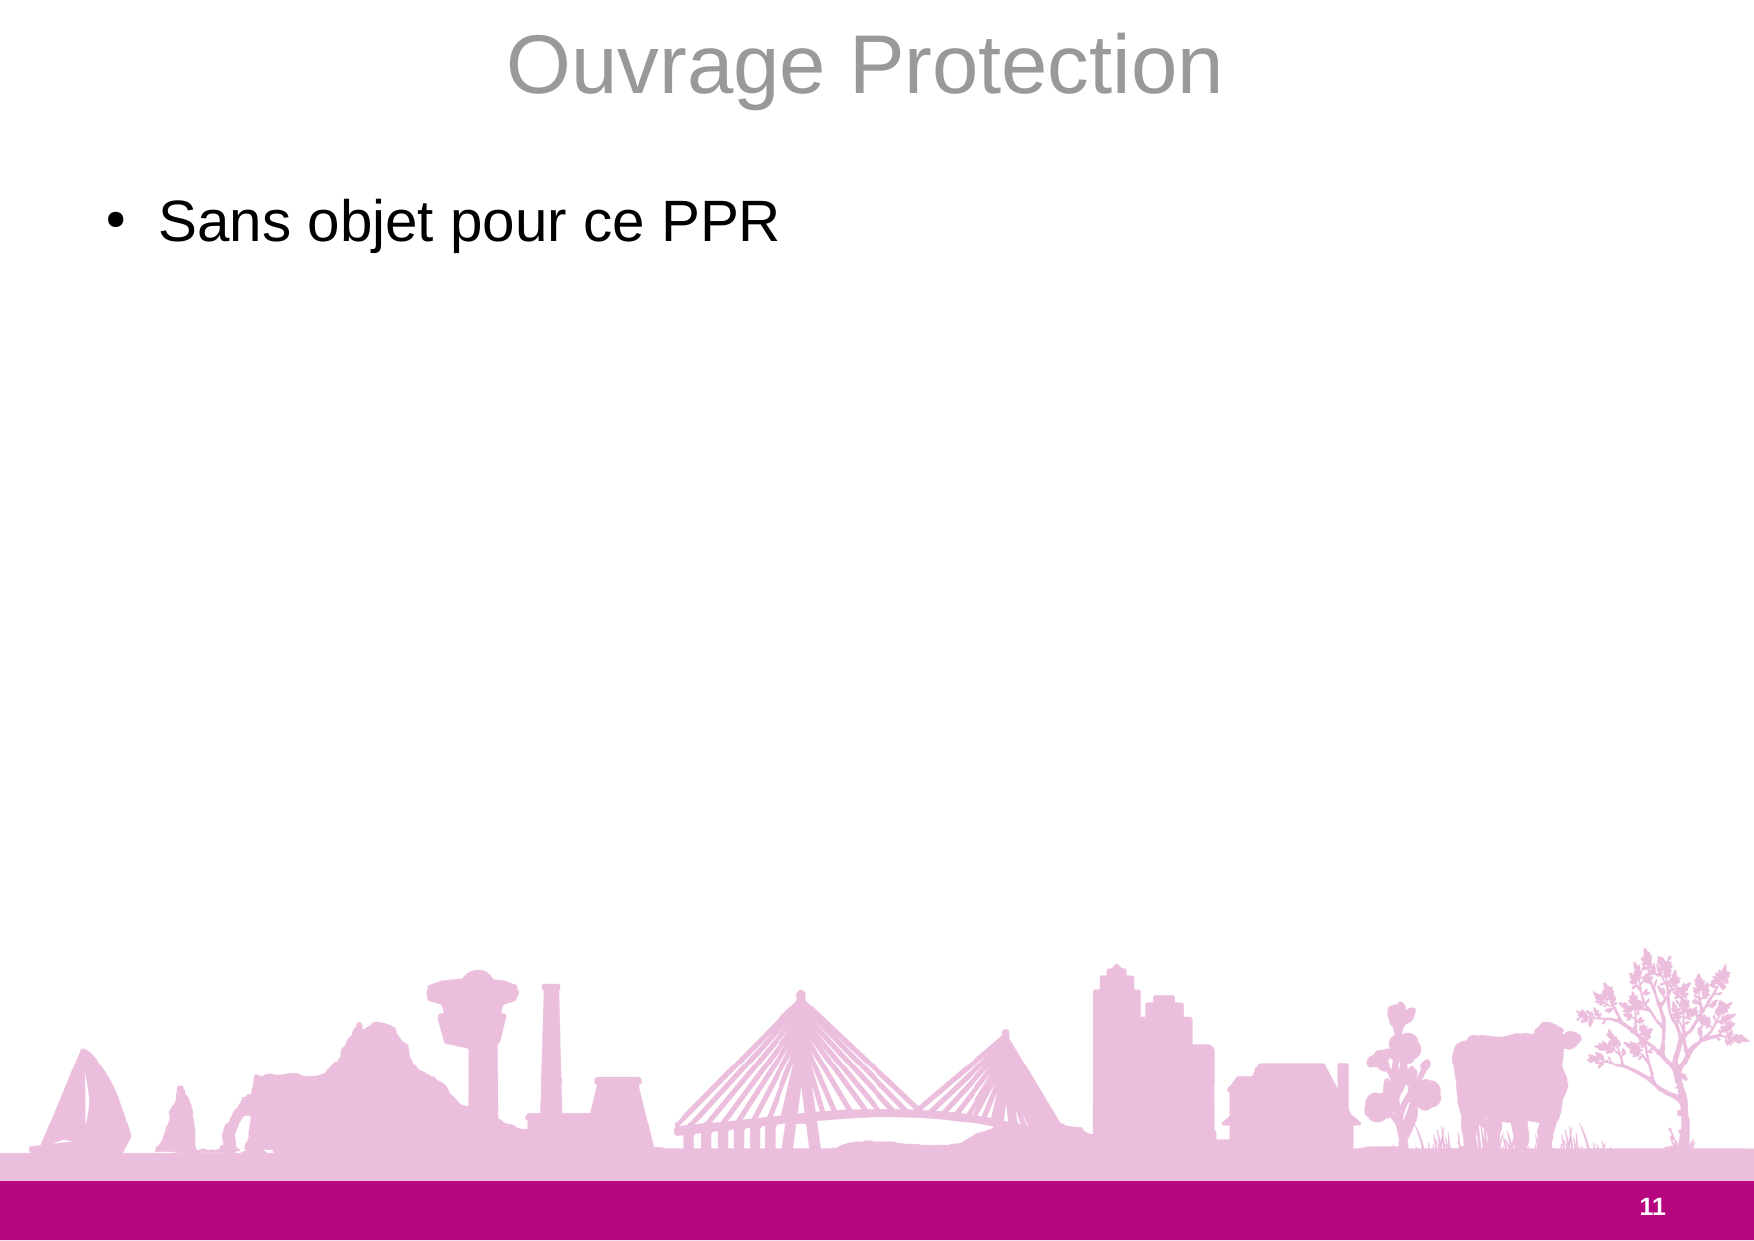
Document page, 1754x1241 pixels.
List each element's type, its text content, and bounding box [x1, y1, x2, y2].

title Ouvrage Protection [87, 0, 1667, 130]
list Sans objet pour ce PPR [87, 188, 1667, 1010]
